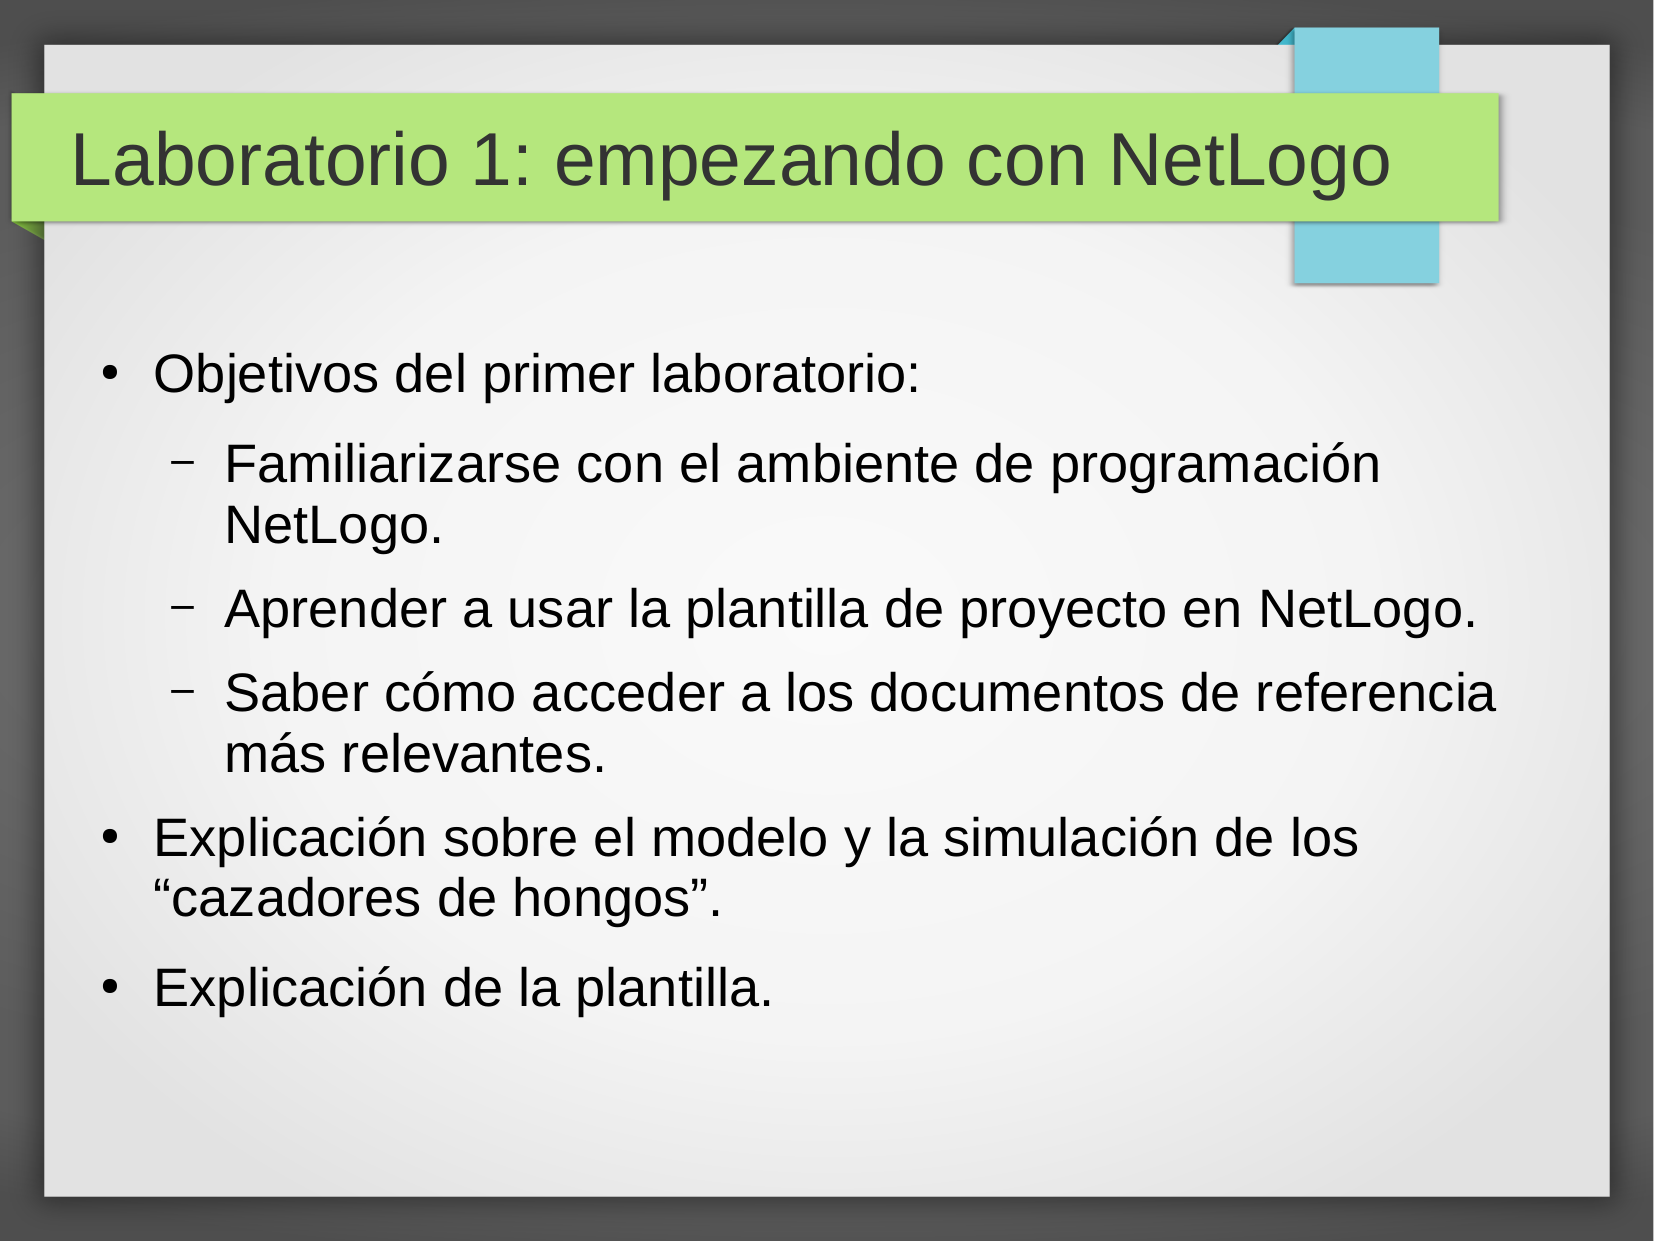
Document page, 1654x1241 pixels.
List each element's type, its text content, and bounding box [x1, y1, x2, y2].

list Objetivos del primer laboratorio: Familiarizarse con el ambiente de programación NetLogo. Aprender a usar la plantilla de proyecto en NetLogo. Saber cómo acceder a los documentos de referencia más relevantes. Explicación sobre el modelo y la simulación de los “cazadores de hongos”. Explicación de la plantilla. [82, 343, 1538, 1063]
picture [0, 0, 1654, 1241]
title Laboratorio 1: empezando con NetLogo [70, 106, 1453, 213]
